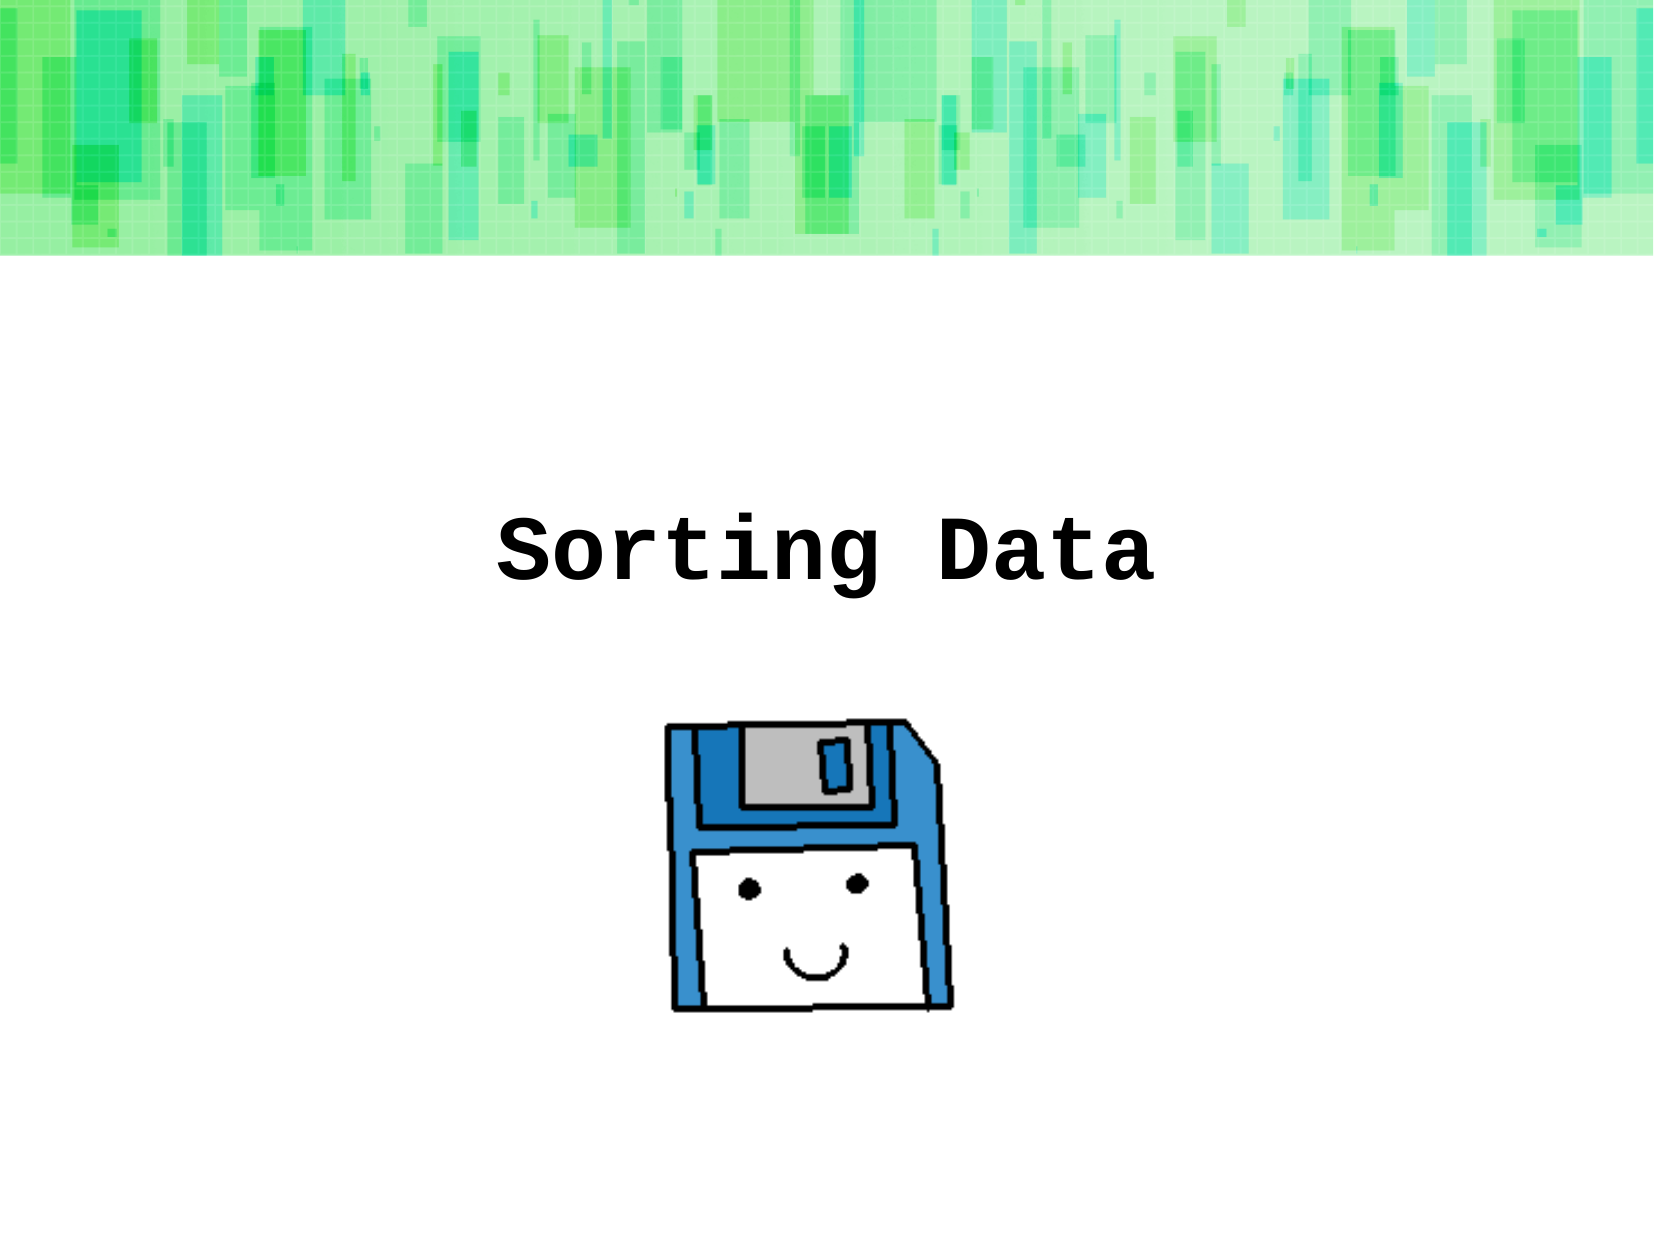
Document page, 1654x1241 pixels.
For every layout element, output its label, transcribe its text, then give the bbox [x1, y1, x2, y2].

picture [0, 0, 1654, 1241]
subtitle Sorting Data [82, 285, 1571, 826]
